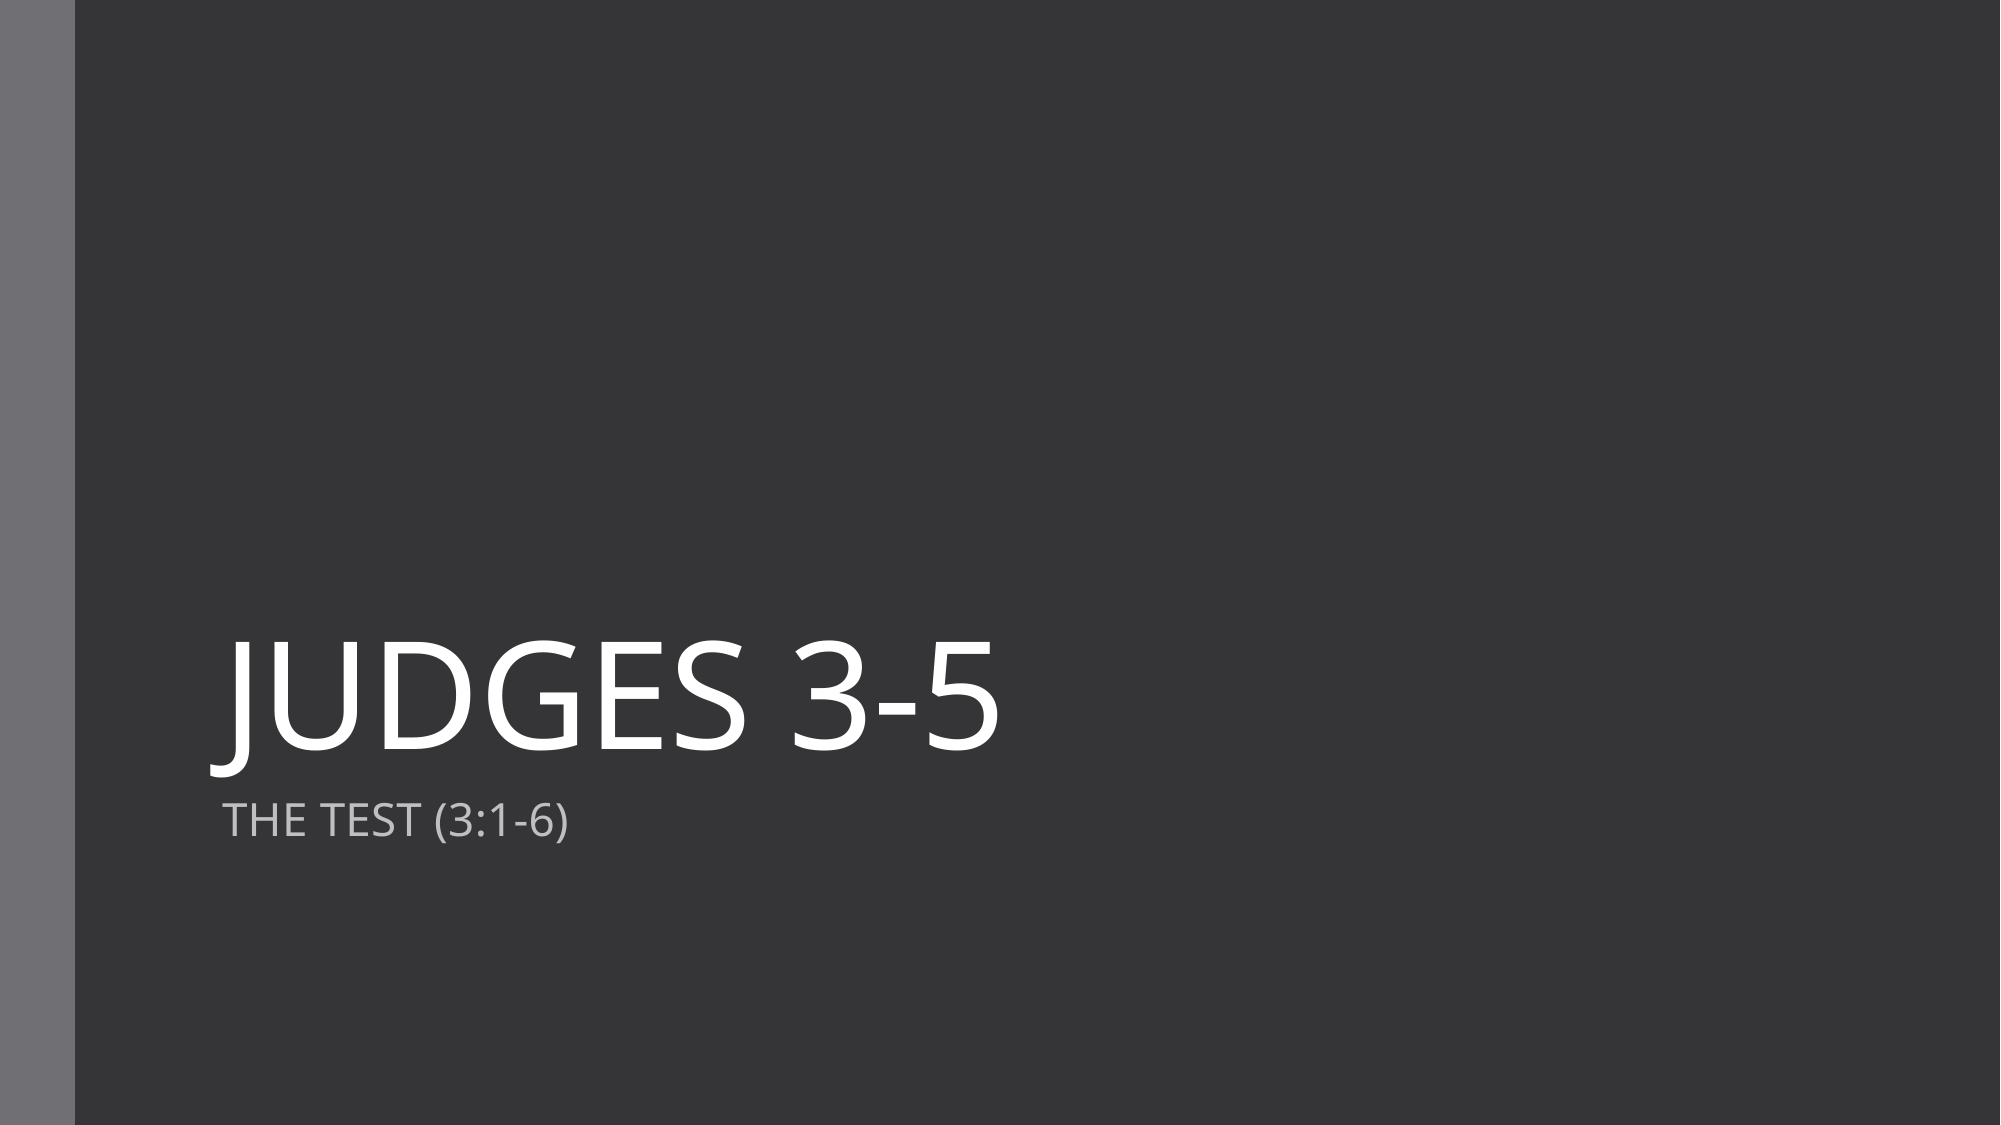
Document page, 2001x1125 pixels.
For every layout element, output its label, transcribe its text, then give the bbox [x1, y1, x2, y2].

title JUDGES 3-5 [206, 124, 1752, 787]
subtitle THE TEST (3:1-6) [206, 787, 1752, 1066]
